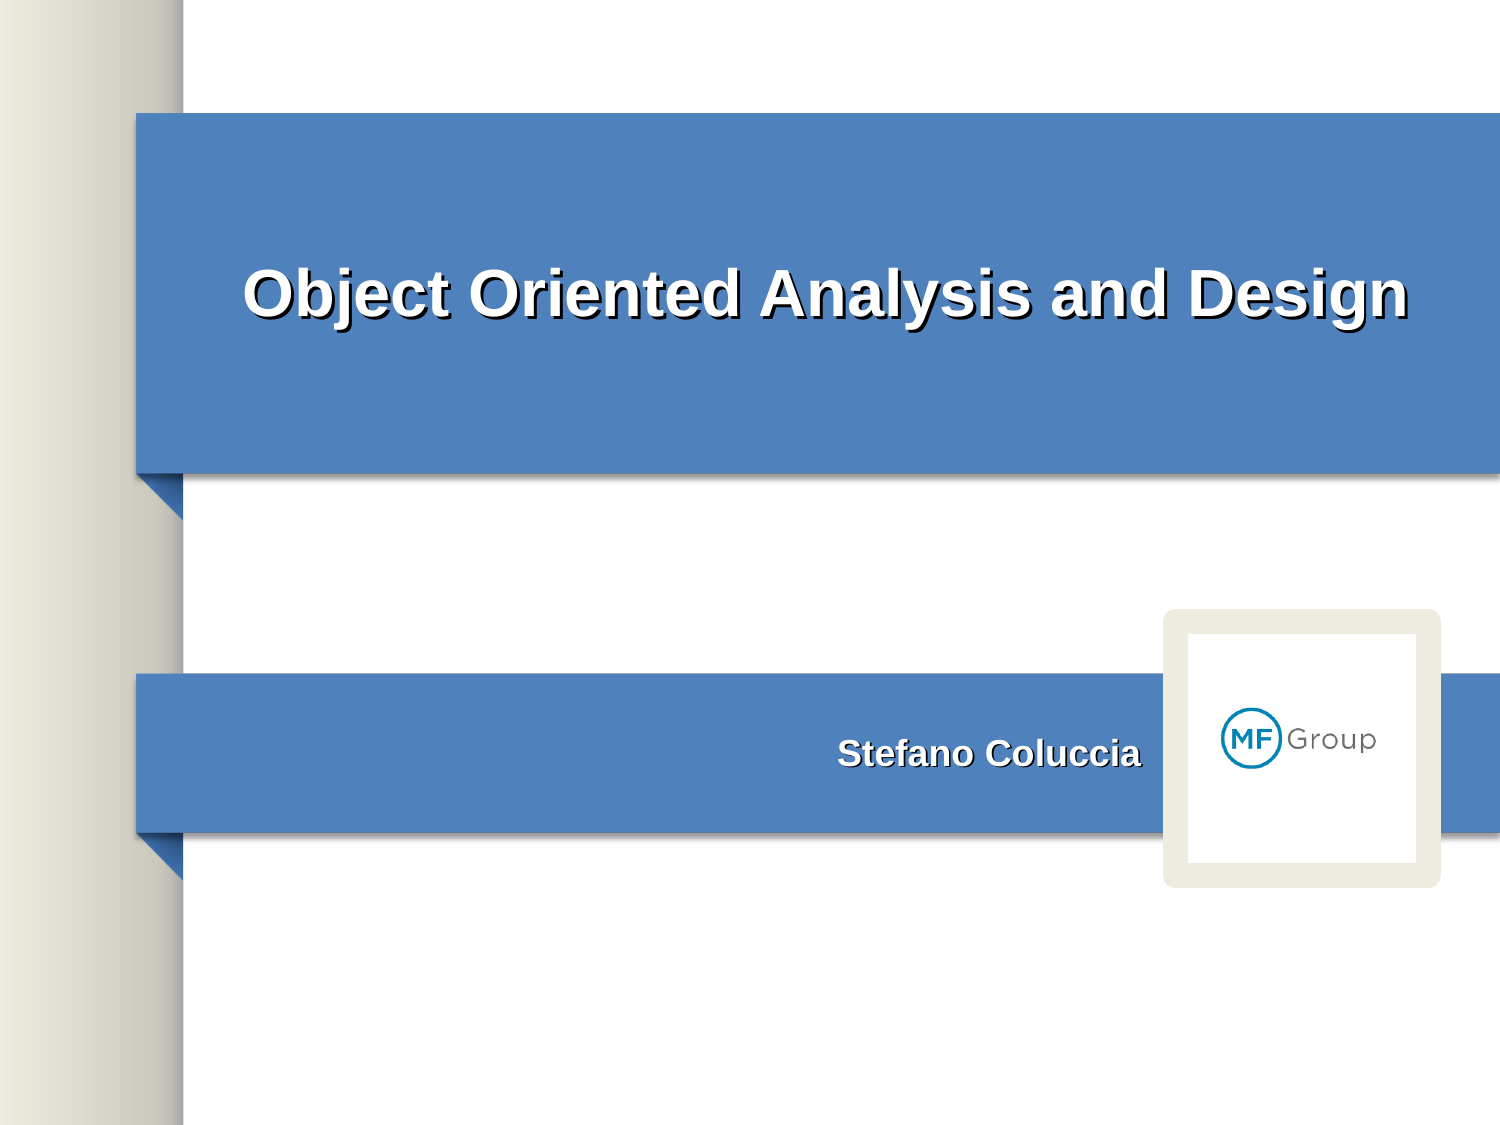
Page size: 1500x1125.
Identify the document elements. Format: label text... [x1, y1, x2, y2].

title Stefano Coluccia [826, 708, 1152, 798]
picture [0, 0, 1500, 1125]
title Object Oriented Analysis and Design [177, 173, 1477, 415]
